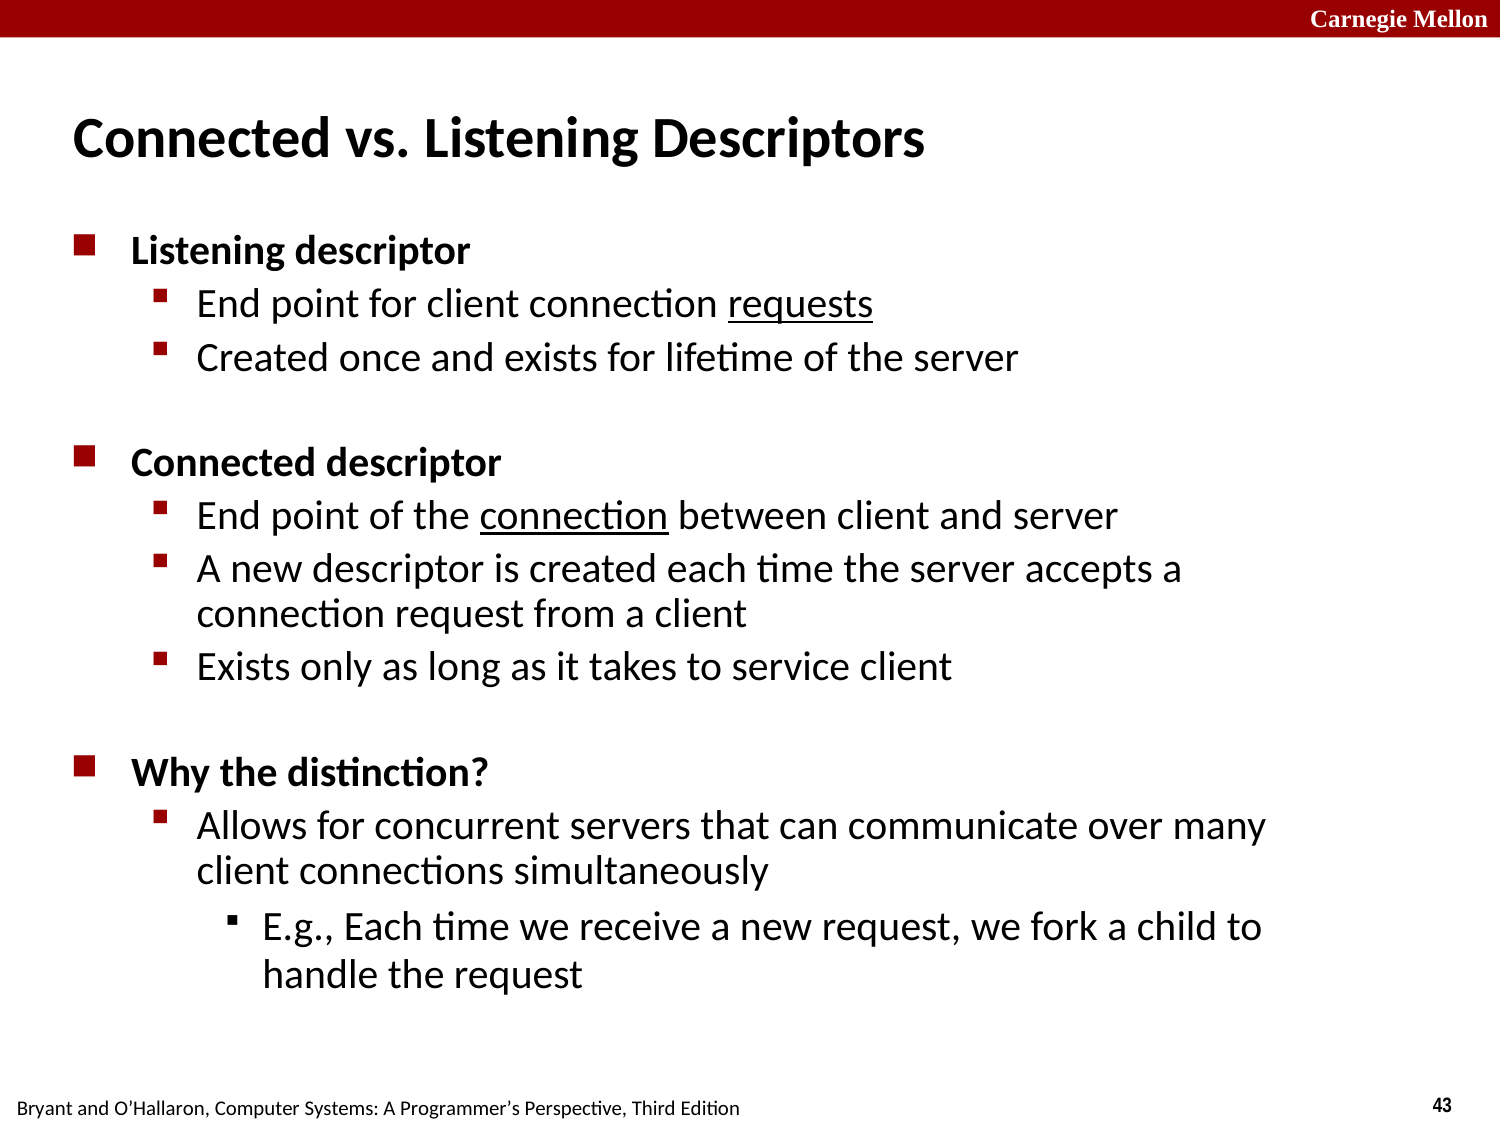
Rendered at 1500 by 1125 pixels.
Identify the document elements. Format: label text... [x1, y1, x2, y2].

list Listening descriptor End point for client connection requests Created once and exists for lifetime of the server Connected descriptor End point of the connection between client and server A new descriptor is created each time the server accepts a connection request from a client Exists only as long as it takes to service client Why the distinction? Allows for concurrent servers that can communicate over many client connections simultaneously E.g., Each time we receive a new request, we fork a child to handle the request [59, 223, 1356, 1075]
title Connected vs. Listening Descriptors [58, 71, 1304, 197]
